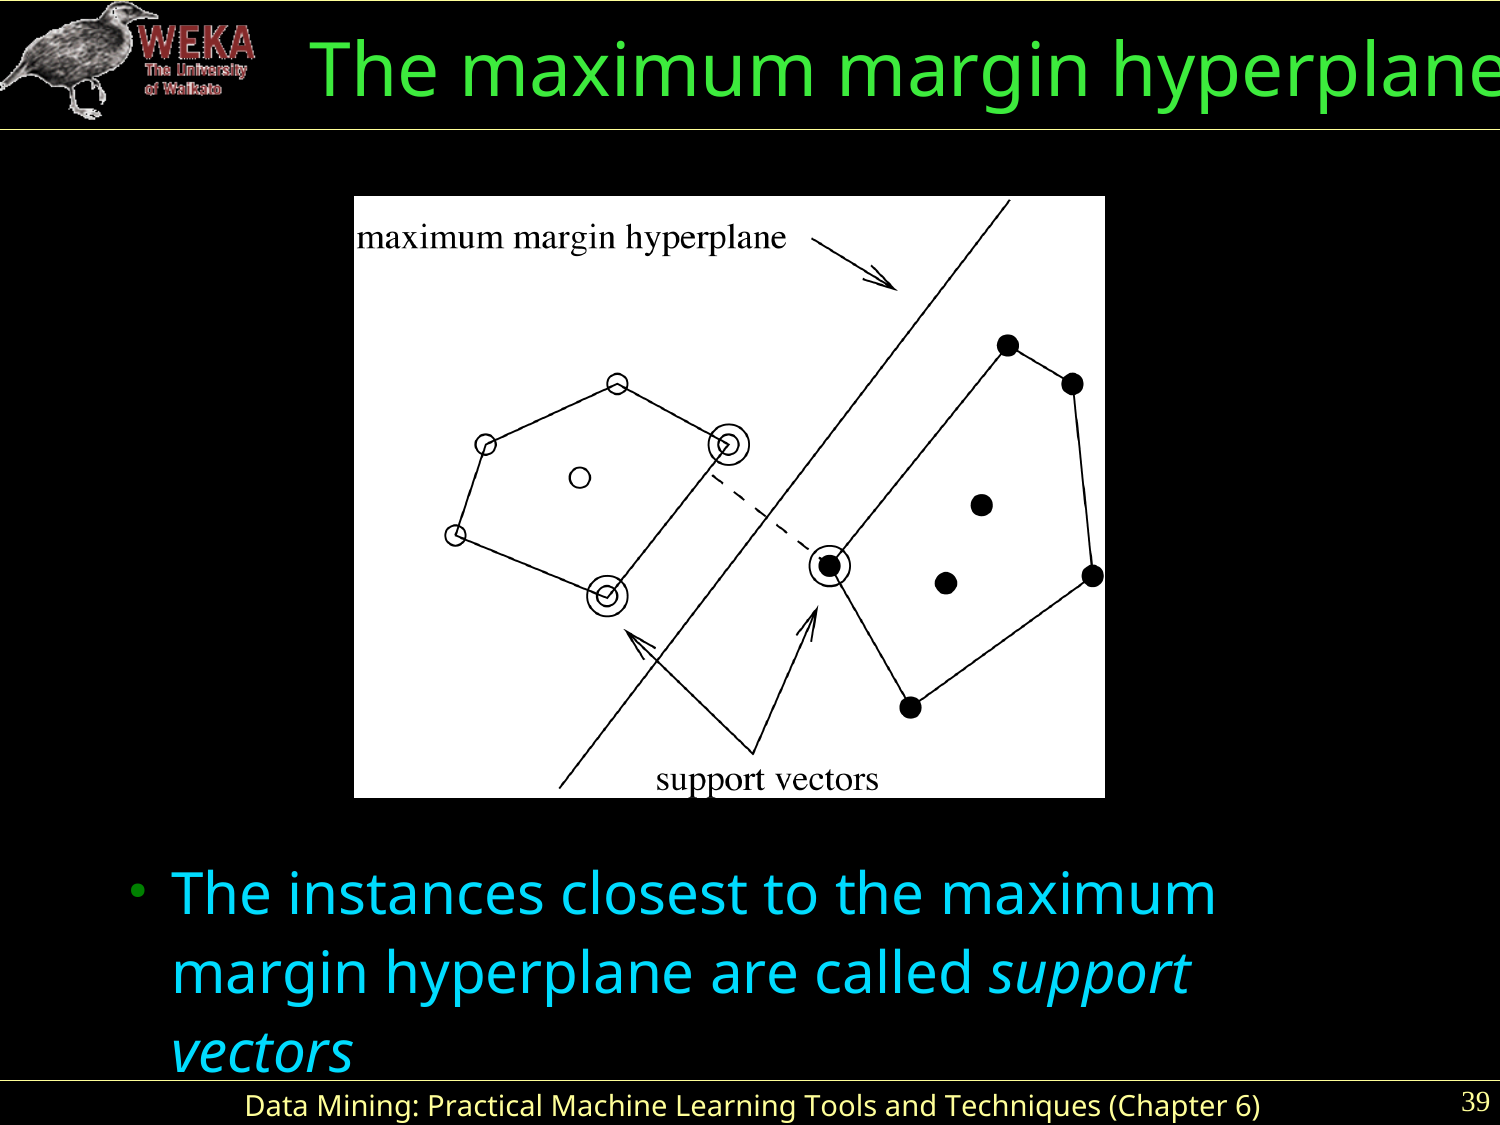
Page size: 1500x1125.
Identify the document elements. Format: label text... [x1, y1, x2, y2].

picture [0, 1, 266, 129]
list The instances closest to the maximum margin hyperplane are called support vectors [113, 844, 1352, 1072]
title The maximum margin hyperplane [295, 0, 1500, 148]
picture [354, 196, 1105, 798]
